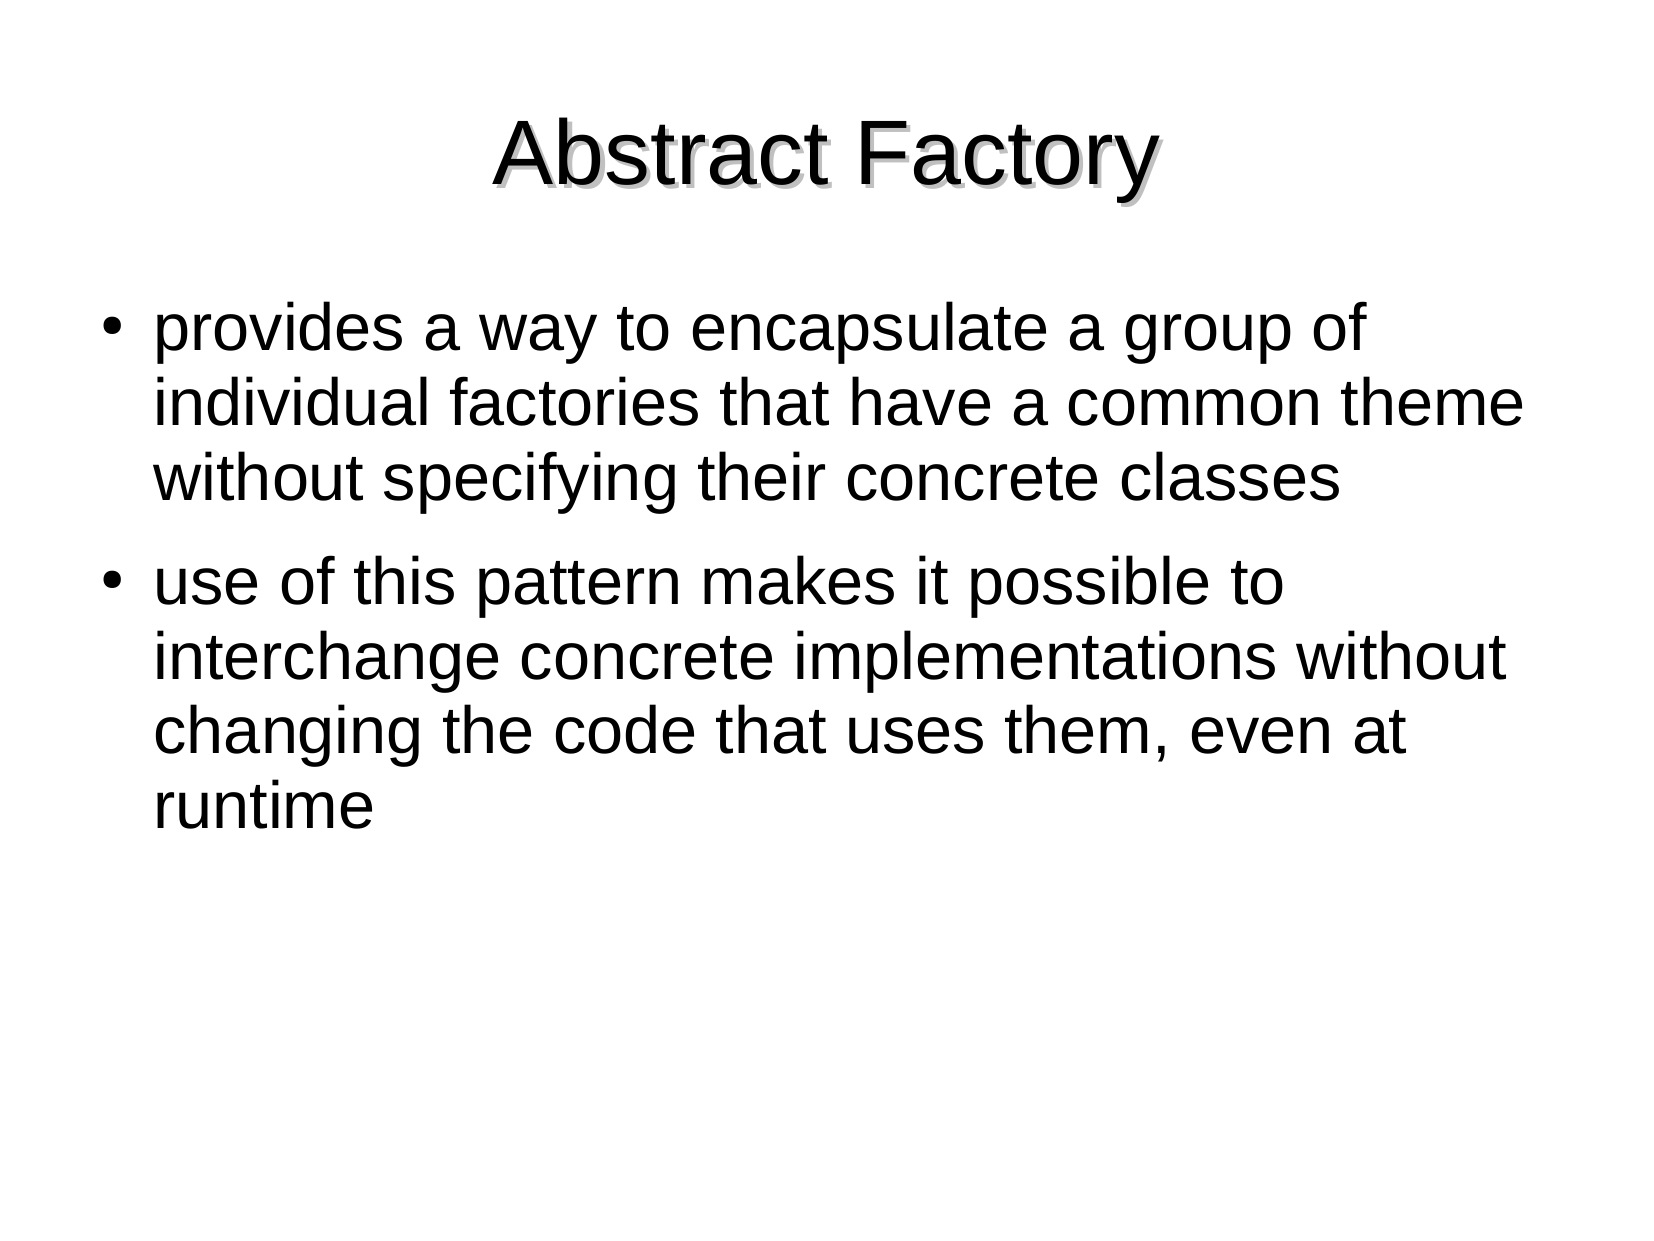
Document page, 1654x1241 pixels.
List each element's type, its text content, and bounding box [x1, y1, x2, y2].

title Abstract Factory [82, 49, 1571, 257]
list provides a way to encapsulate a group of individual factories that have a common theme without specifying their concrete classes use of this pattern makes it possible to interchange concrete implementations without changing the code that uses them, even at runtime [82, 290, 1571, 1010]
